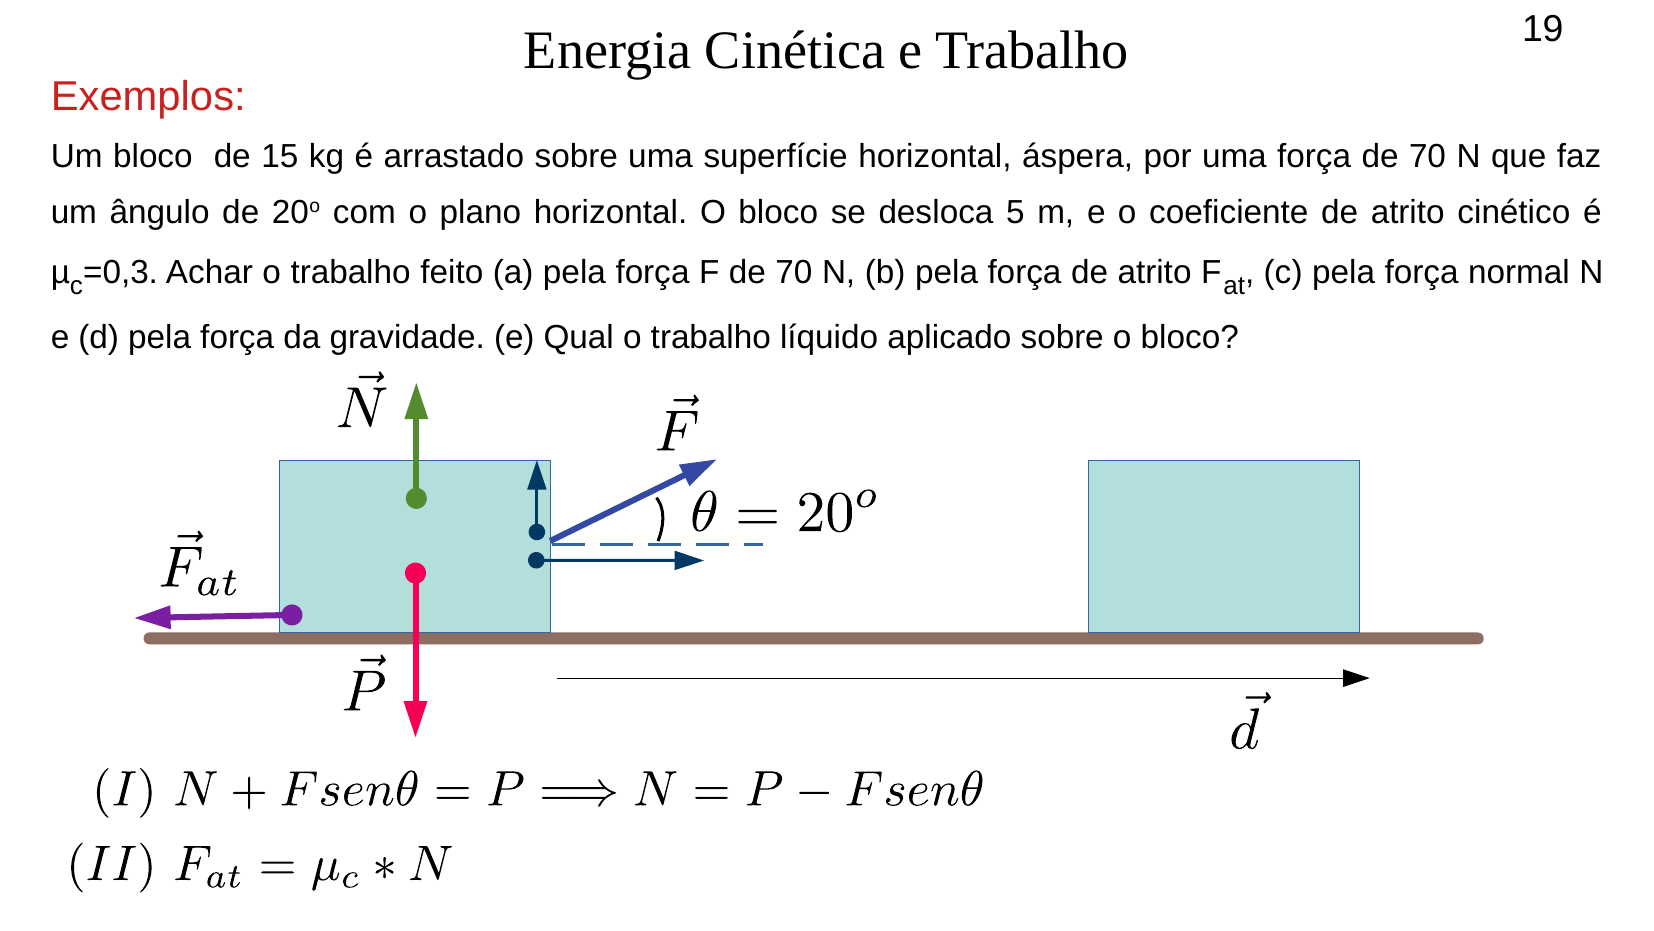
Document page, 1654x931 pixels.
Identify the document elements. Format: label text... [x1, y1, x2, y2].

picture [341, 654, 386, 711]
picture [1229, 691, 1272, 750]
text_box [1088, 460, 1360, 633]
text_box Exemplos: Um bloco de 15 kg é arrastado sobre uma superfície horizontal, áspera, por uma força de 70 N que faz um ângulo de 20o com o plano horizontal. O bloco se desloca 5 m, e o coeficiente de atrito cinético é µc=0,3. Achar o trabalho feito (a) pela força F de 70 N, (b) pela força de atrito Fat, (c) pela força normal N e (d) pela força da gravidade. (e) Qual o trabalho líquido aplicado sobre o bloco? [36, 65, 1630, 364]
picture [335, 371, 387, 428]
picture [654, 394, 699, 451]
picture [64, 766, 985, 895]
picture [690, 489, 876, 533]
text_box <number> [1507, 0, 1654, 71]
text_box [279, 460, 551, 633]
text_box Energia Cinética e Trabalho [509, 0, 1145, 88]
picture [158, 530, 237, 596]
